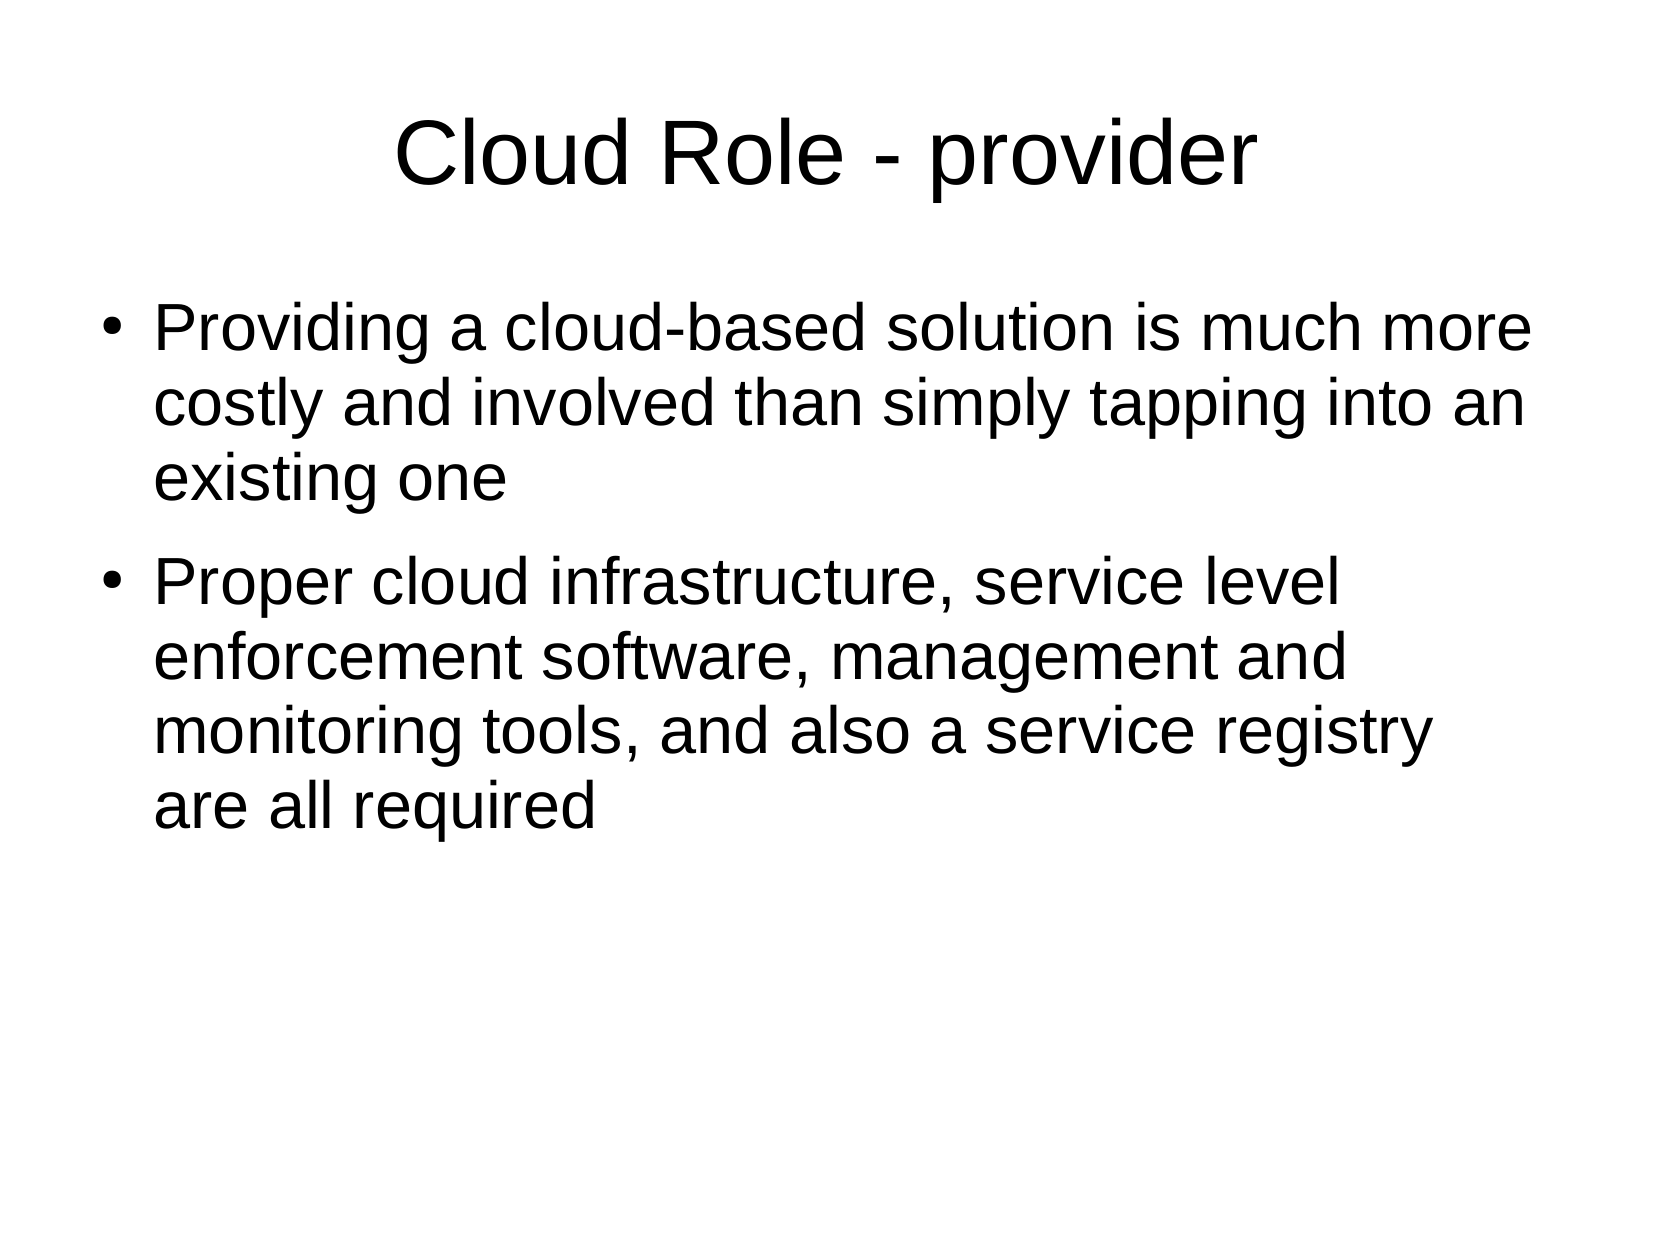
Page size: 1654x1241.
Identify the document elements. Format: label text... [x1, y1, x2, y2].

title Cloud Role - provider [82, 49, 1571, 257]
list Providing a cloud-based solution is much more costly and involved than simply tapping into an existing one Proper cloud infrastructure, service level enforcement software, management and monitoring tools, and also a service registry are all required [82, 290, 1538, 1010]
